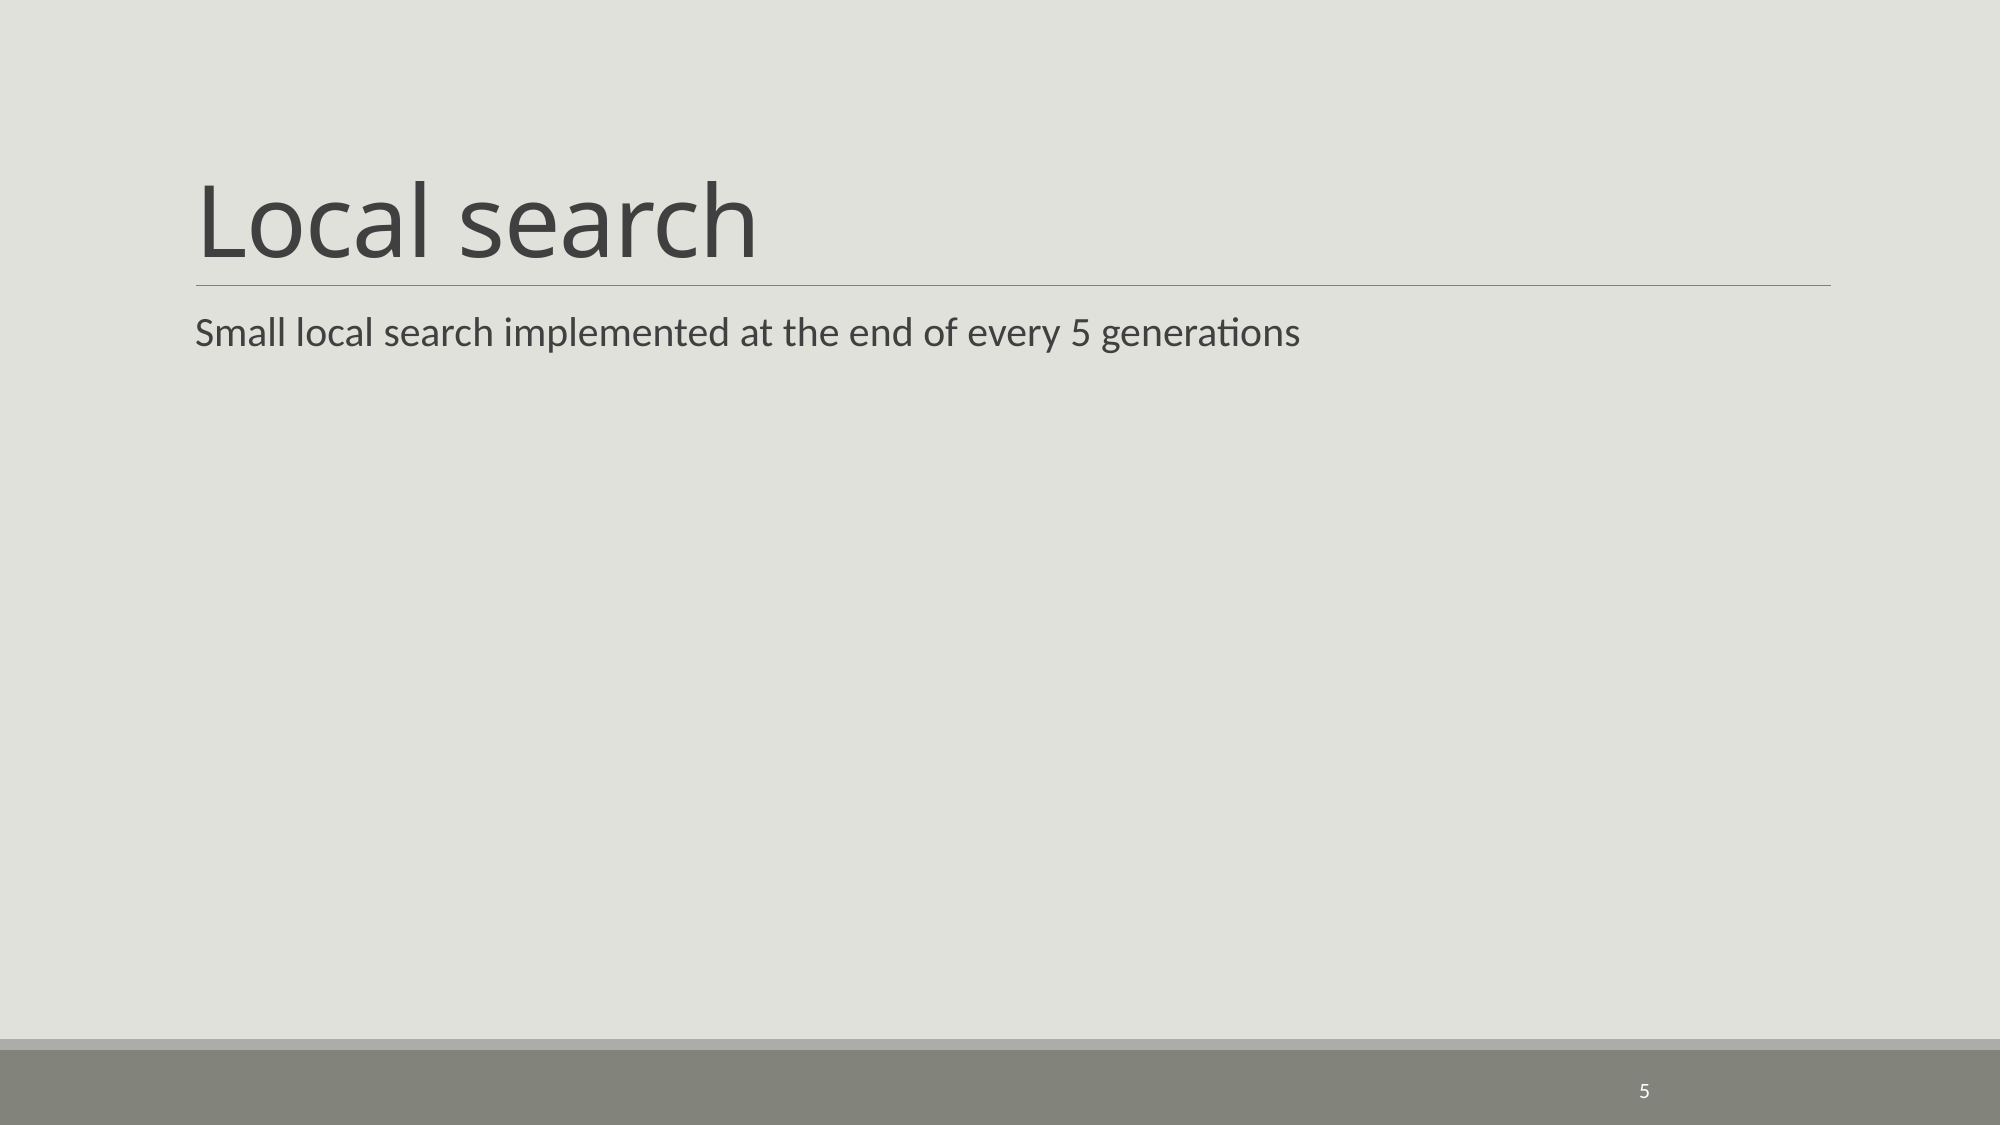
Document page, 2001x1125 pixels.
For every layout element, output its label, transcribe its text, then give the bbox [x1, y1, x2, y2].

title Local search [180, 47, 1831, 286]
list Small local search implemented at the end of every 5 generations [180, 302, 1831, 963]
text_box [1624, 1059, 1840, 1120]
